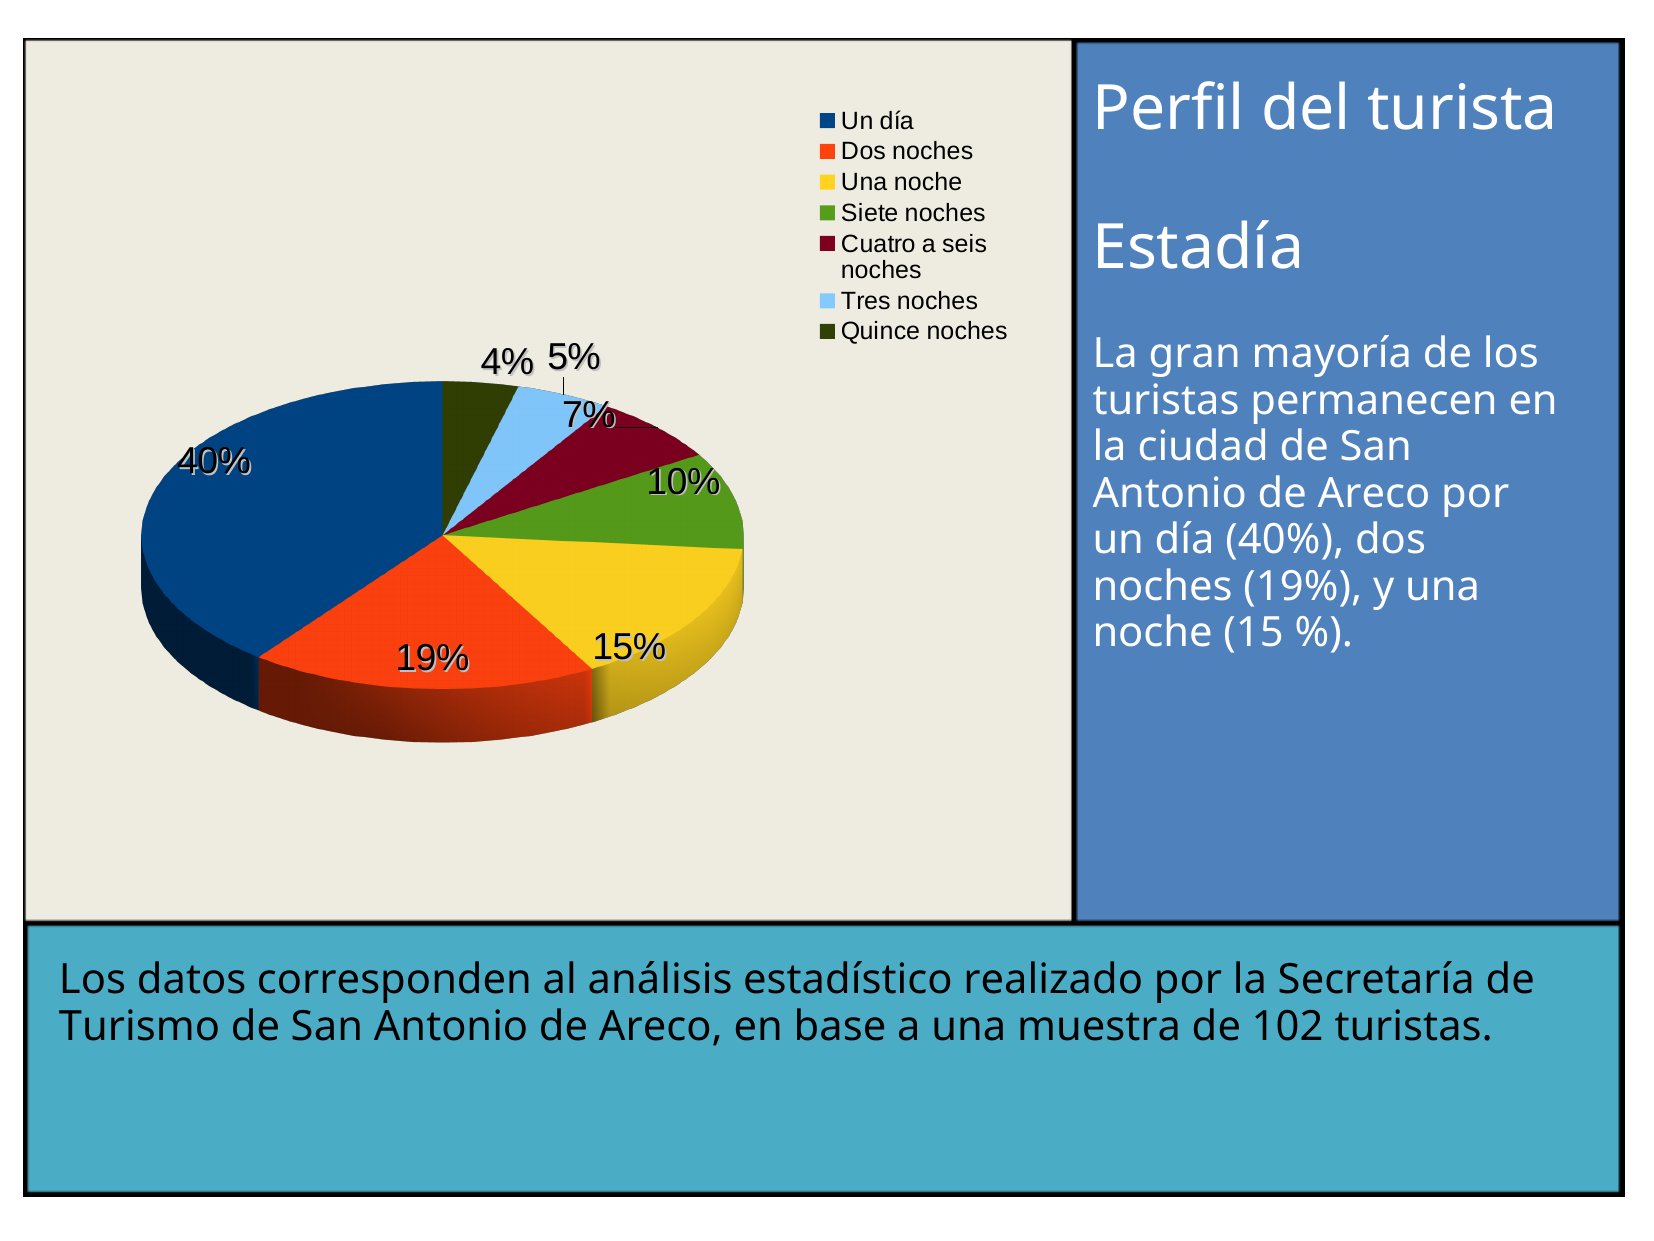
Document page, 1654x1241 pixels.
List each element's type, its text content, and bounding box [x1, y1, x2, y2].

chart [47, 94, 1041, 855]
text_box Los datos corresponden al análisis estadístico realizado por la Secretaría de Turismo de San Antonio de Areco, en base a una muestra de 102 turistas. [59, 956, 1583, 1075]
text_box Perfil del turista Estadía [1092, 73, 1565, 180]
text_box La gran mayoría de los turistas permanecen en la ciudad de San Antonio de Areco por un día (40%), dos noches (19%), y una noche (15 %). [1092, 330, 1565, 721]
picture [23, 38, 1630, 1202]
